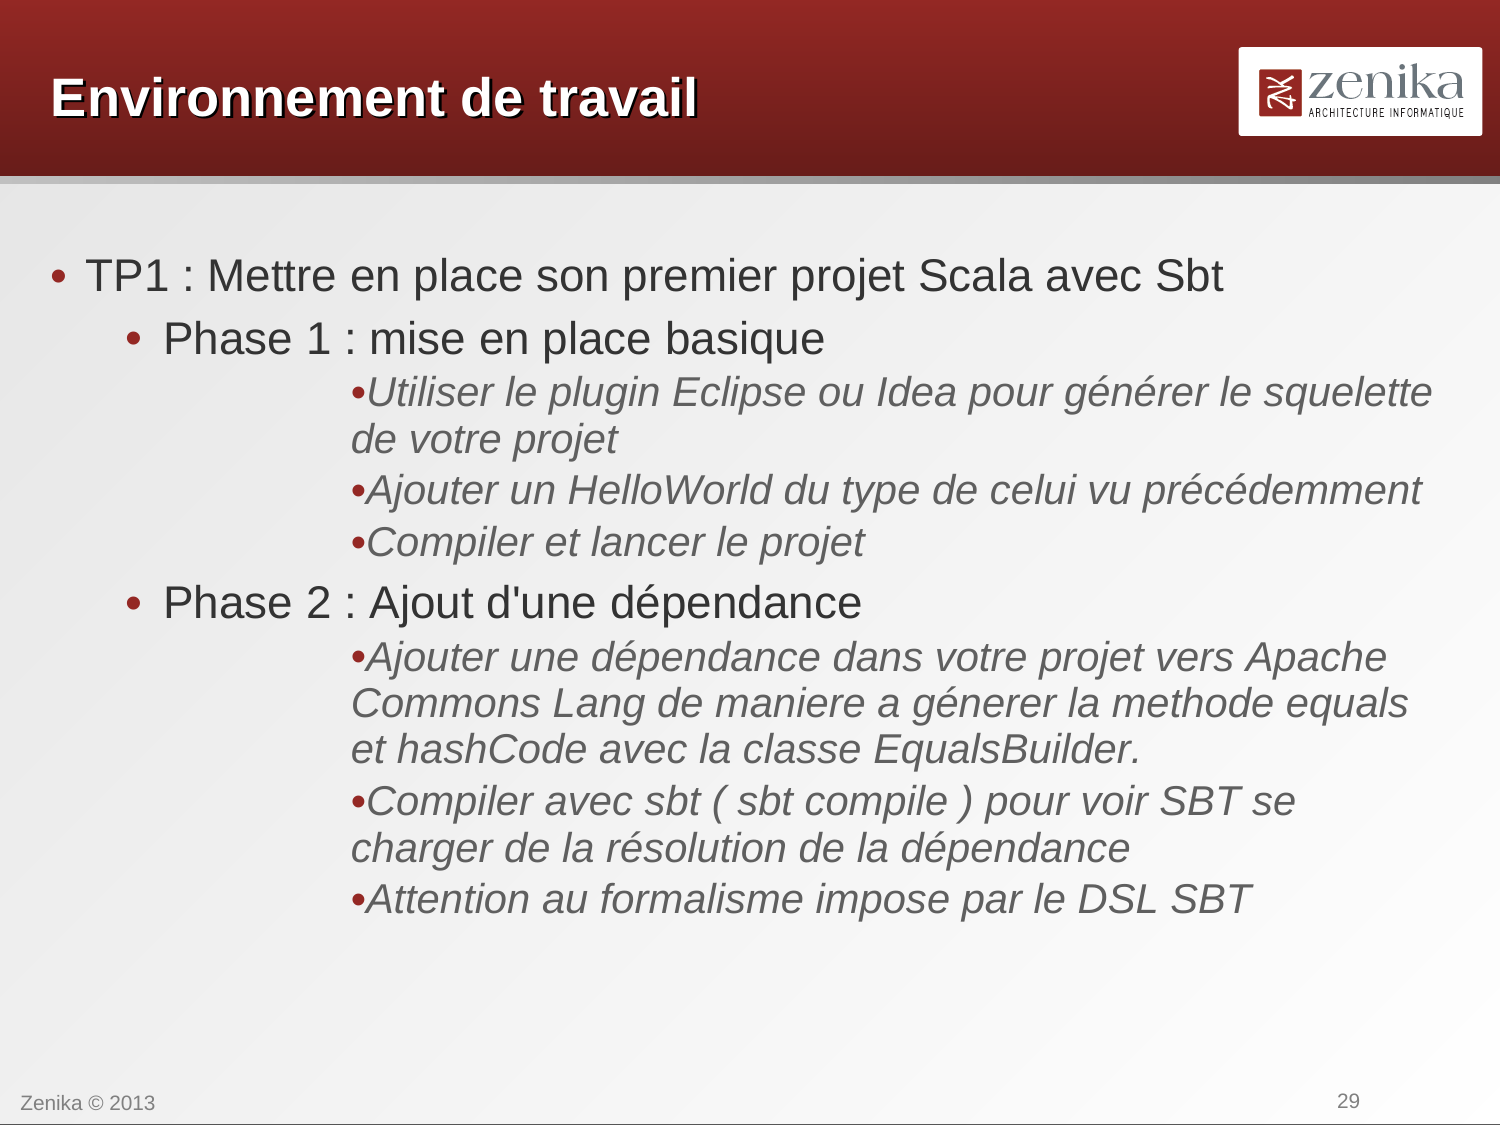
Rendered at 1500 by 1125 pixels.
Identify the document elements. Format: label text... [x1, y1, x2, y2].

picture [1257, 58, 1464, 125]
list TP1 : Mettre en place son premier projet Scala avec Sbt Phase 1 : mise en place basique Utiliser le plugin Eclipse ou Idea pour générer le squelette de votre projet Ajouter un HelloWorld du type de celui vu précédemment Compiler et lancer le projet Phase 2 : Ajout d'une dépendance Ajouter une dépendance dans votre projet vers Apache Commons Lang de maniere a génerer la methode equals et hashCode avec la classe EqualsBuilder. Compiler avec sbt ( sbt compile ) pour voir SBT se charger de la résolution de la dépendance Attention au formalisme impose par le DSL SBT [50, 249, 1435, 1079]
title Environnement de travail [50, 15, 1206, 180]
